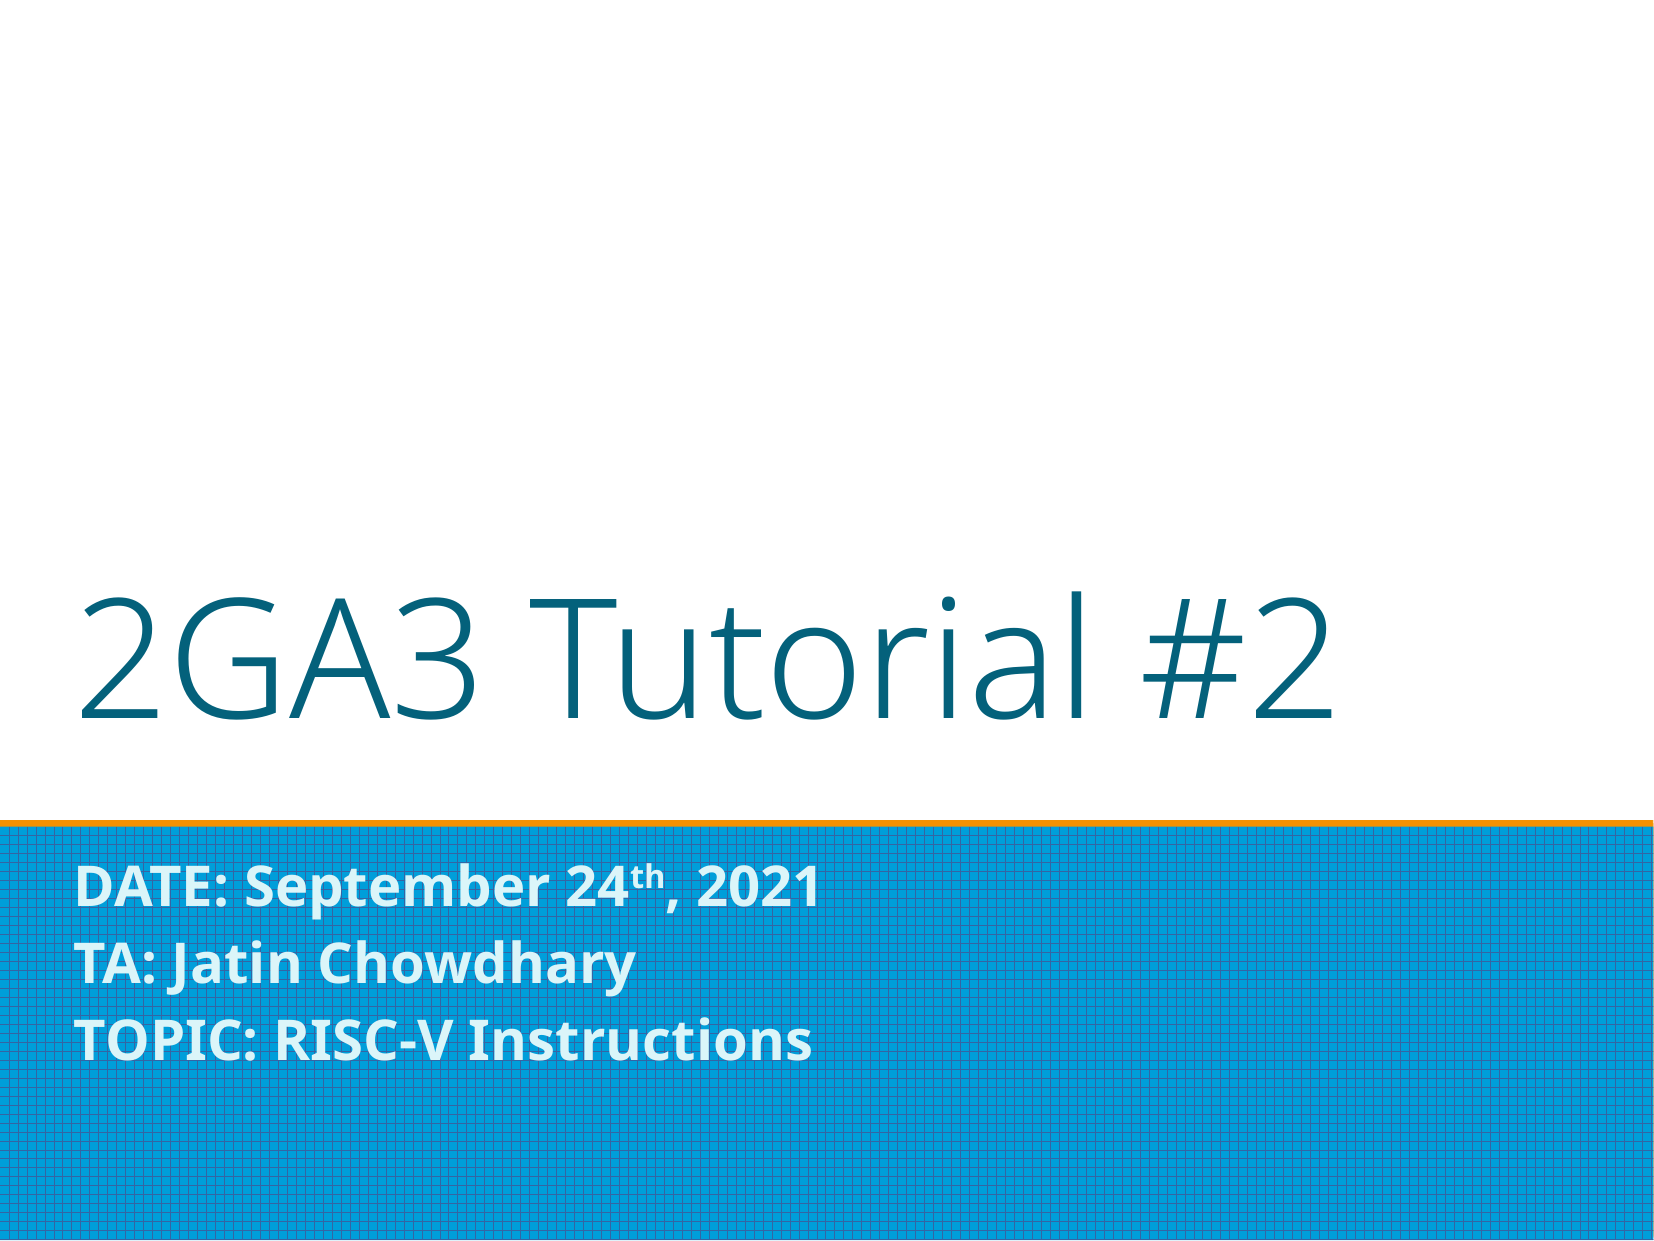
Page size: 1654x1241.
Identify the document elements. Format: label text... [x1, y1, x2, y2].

title 2GA3 Tutorial #2 [73, 59, 1551, 768]
subtitle DATE: September 24th, 2021 TA: Jatin Chowdhary TOPIC: RISC-V Instructions [73, 846, 1551, 1103]
